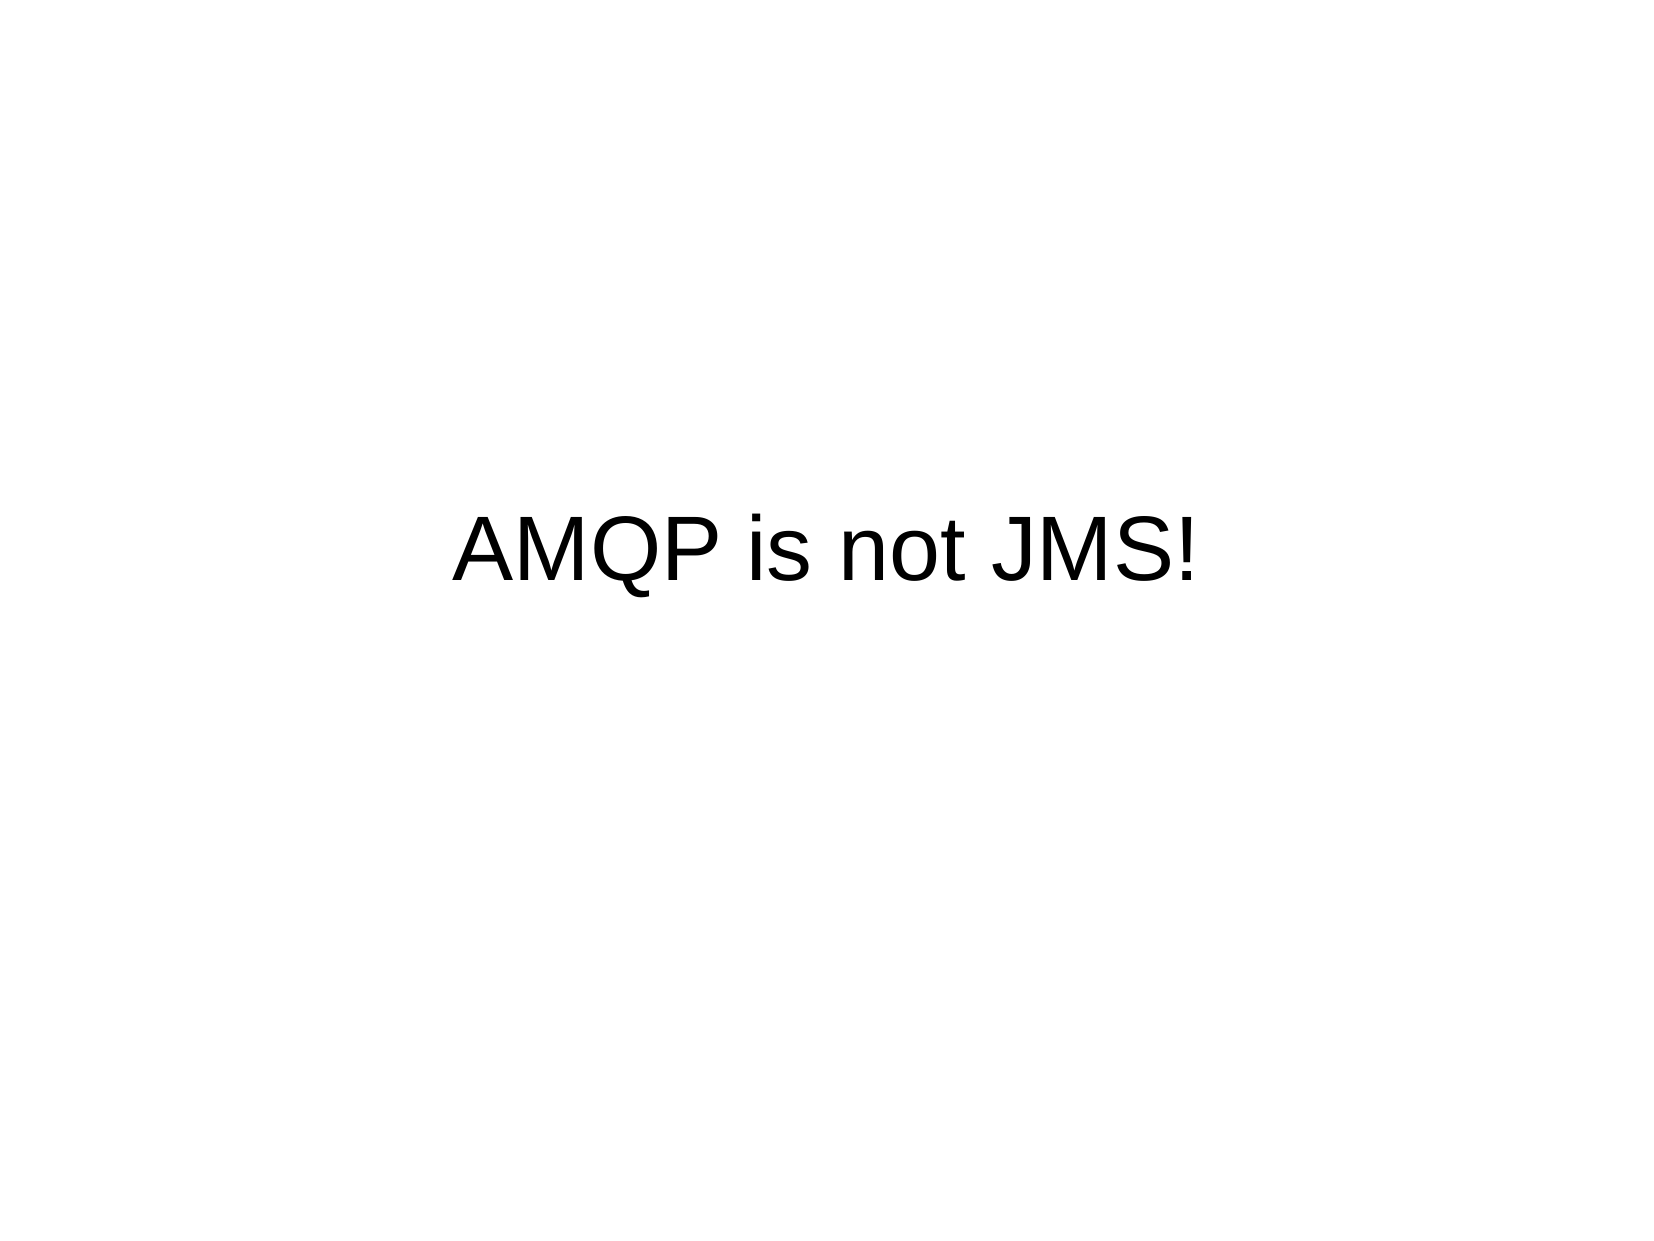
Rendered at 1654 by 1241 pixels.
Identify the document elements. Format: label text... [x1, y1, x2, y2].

title AMQP is not JMS! [82, 445, 1571, 653]
